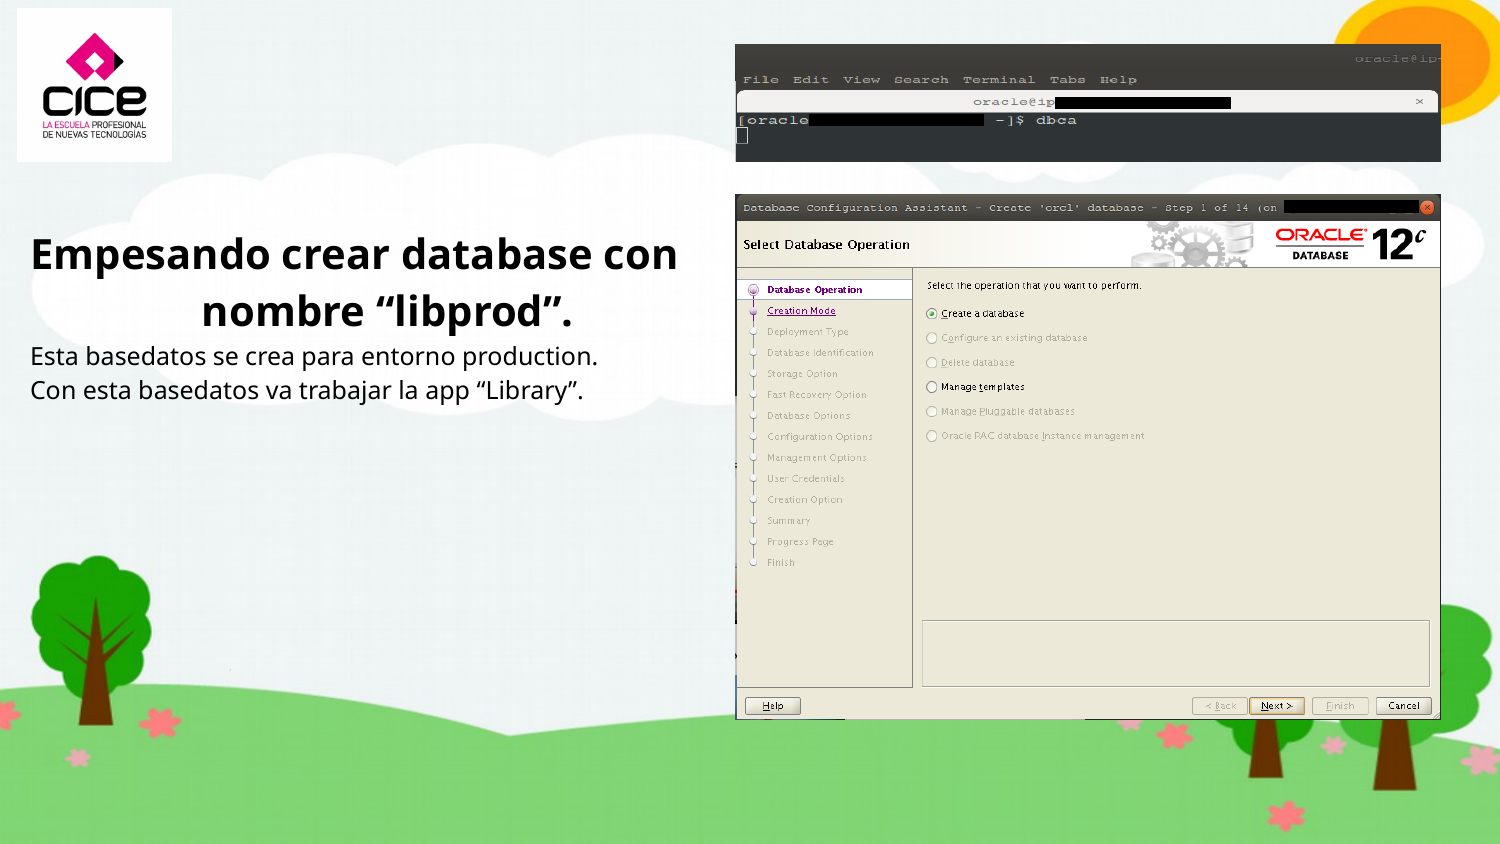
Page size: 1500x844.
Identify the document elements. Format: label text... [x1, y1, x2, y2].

picture [0, 0, 1500, 844]
title Empesando crear database con nombre “libprod”. Esta basedatos se crea para entorno production. Con esta basedatos va trabajar la app “Library”. [30, 242, 706, 390]
